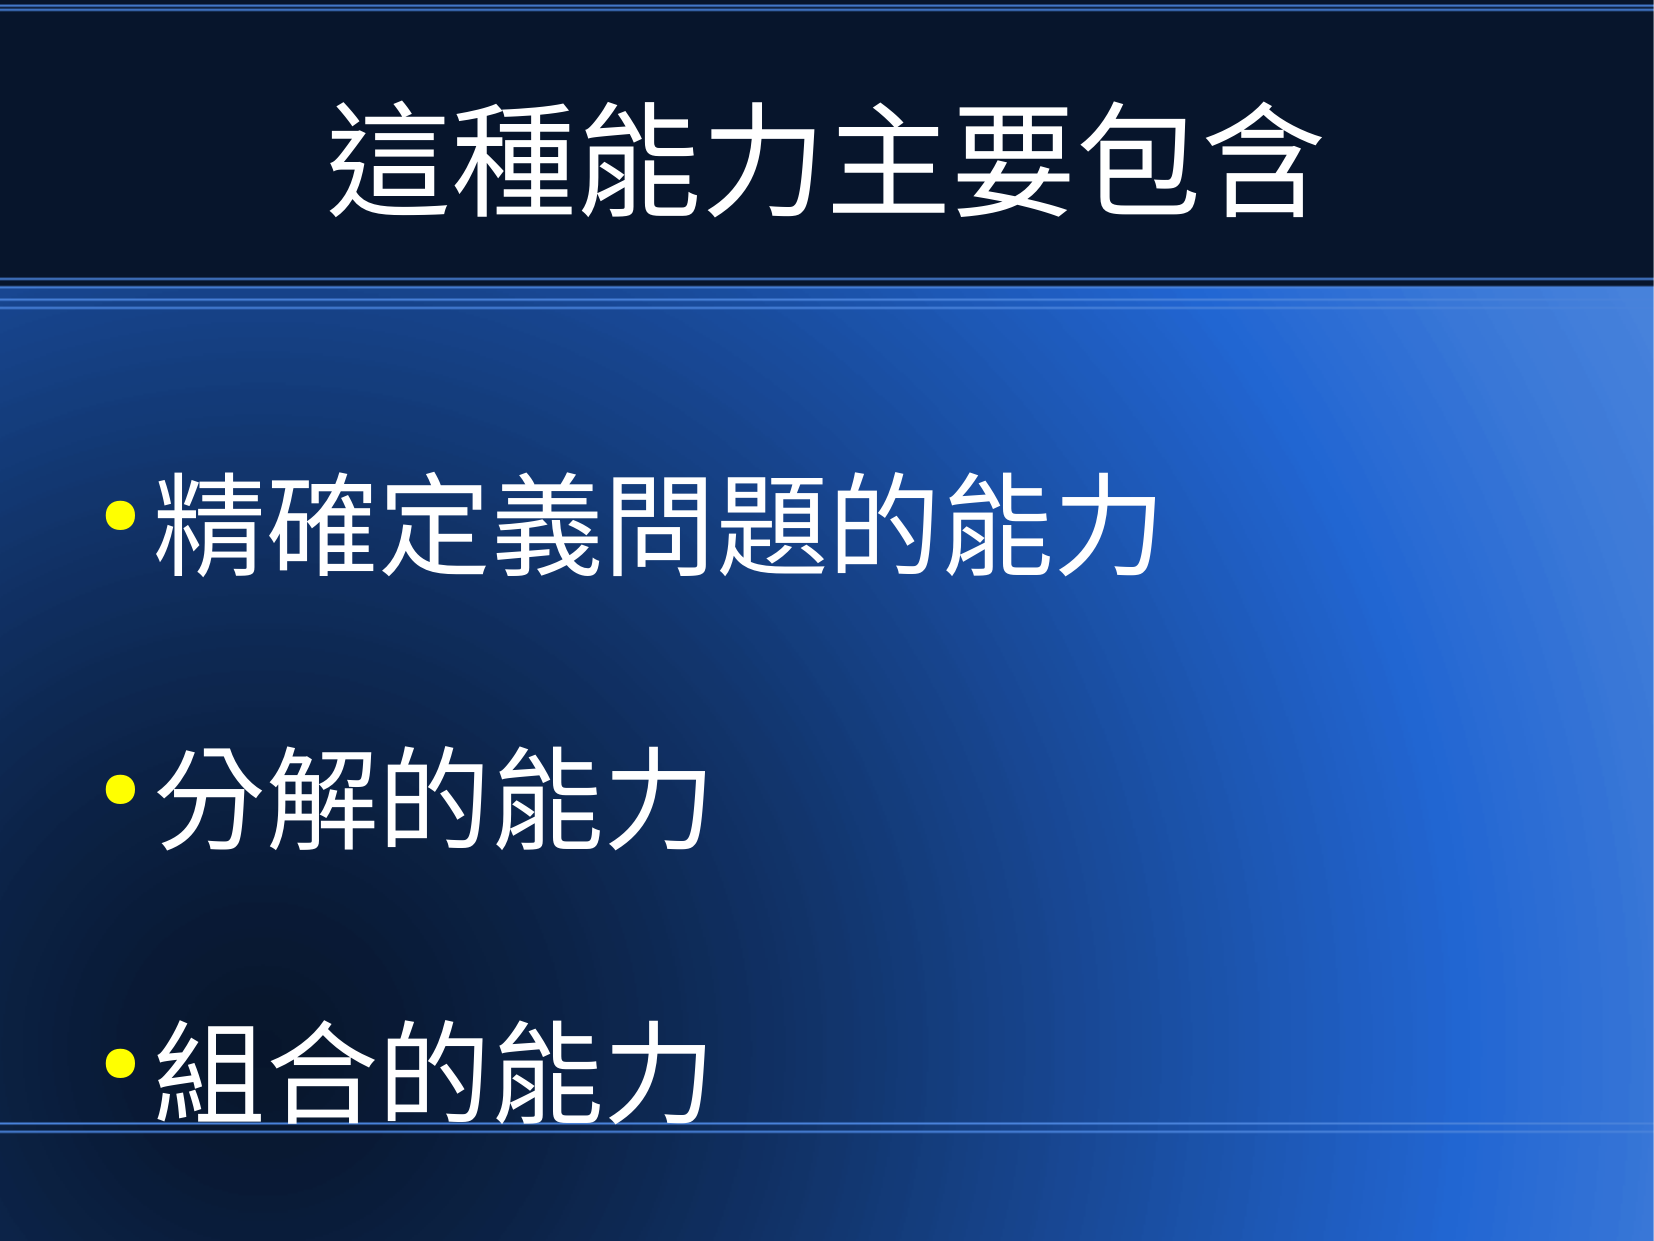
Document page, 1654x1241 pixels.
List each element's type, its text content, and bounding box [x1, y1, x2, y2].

picture [0, 0, 1654, 1241]
list 精確定義問題的能力 分解的能力 組合的能力 [82, 355, 1571, 1241]
title 這種能力主要包含 [82, 49, 1571, 257]
